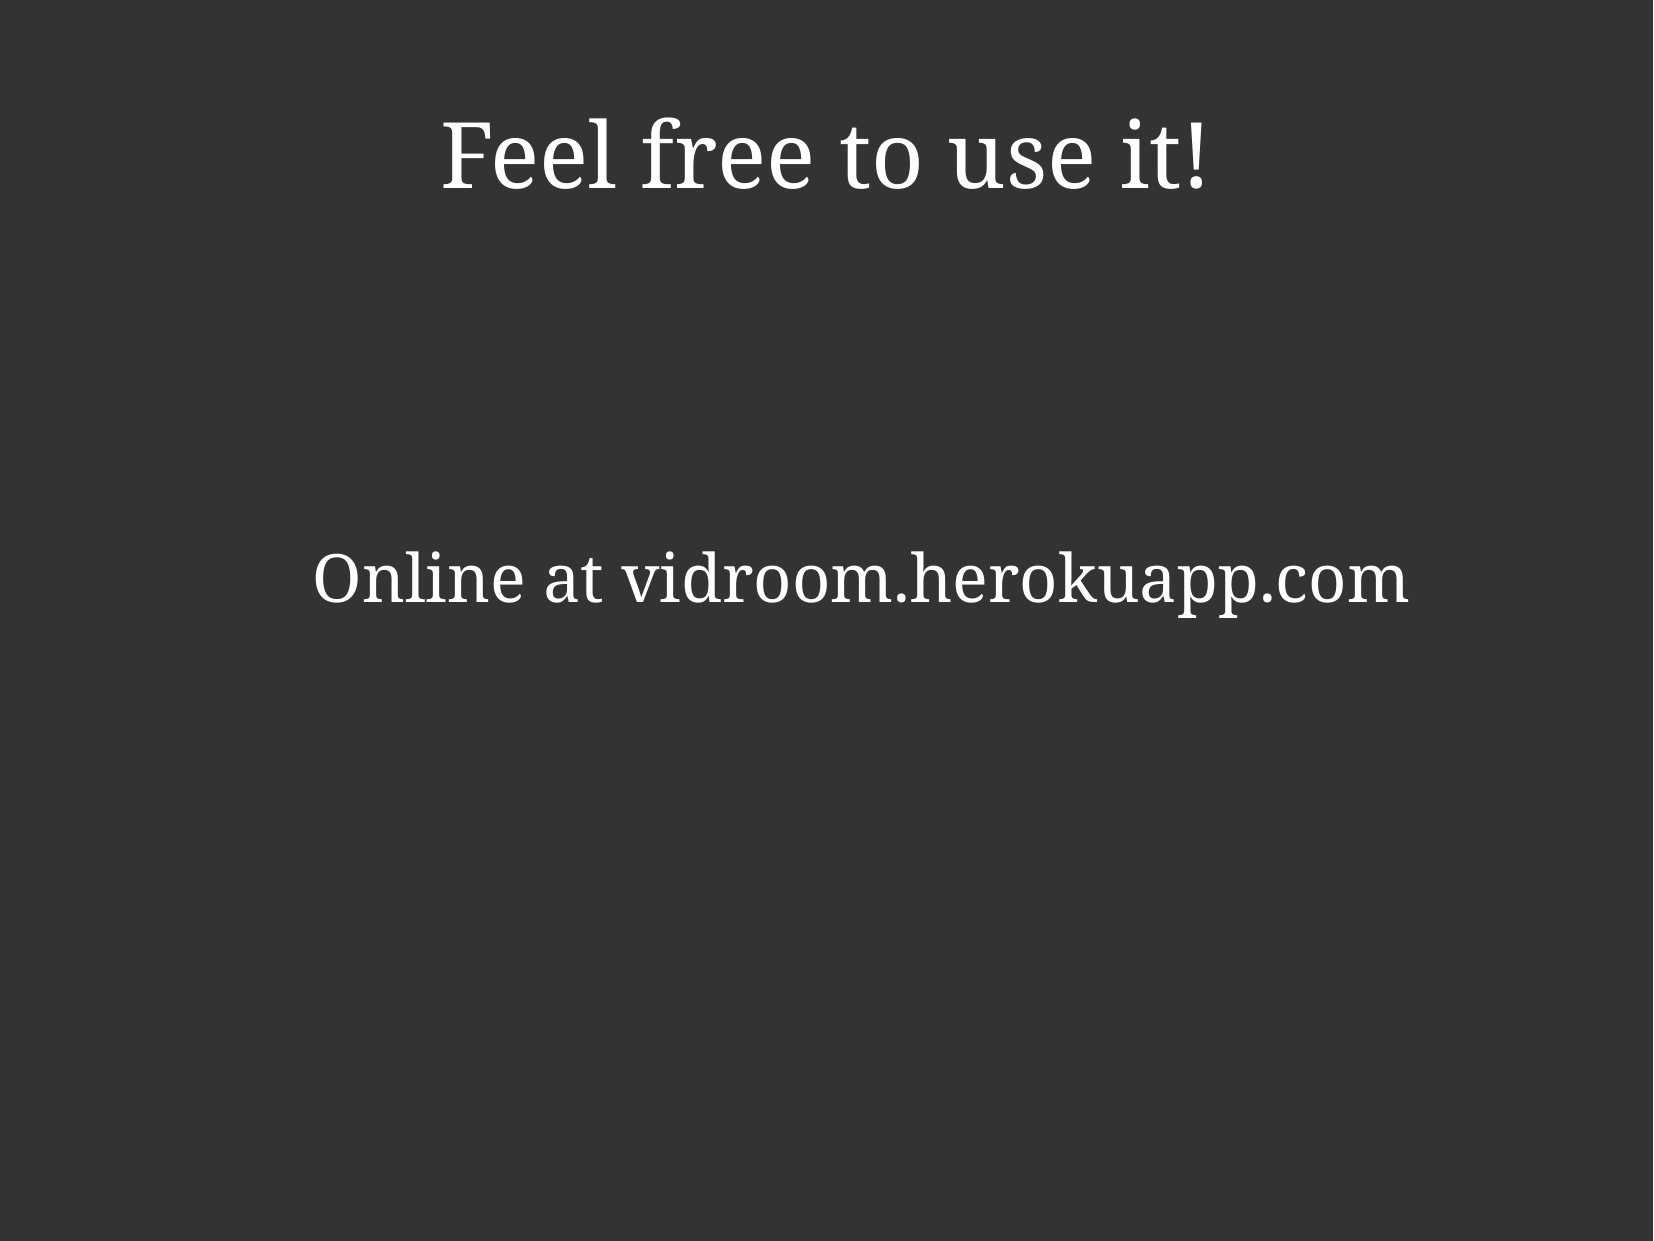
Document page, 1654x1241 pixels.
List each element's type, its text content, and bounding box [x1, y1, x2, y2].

list Online at vidroom.herokuapp.com [82, 290, 1571, 1010]
title Feel free to use it! [82, 49, 1571, 257]
